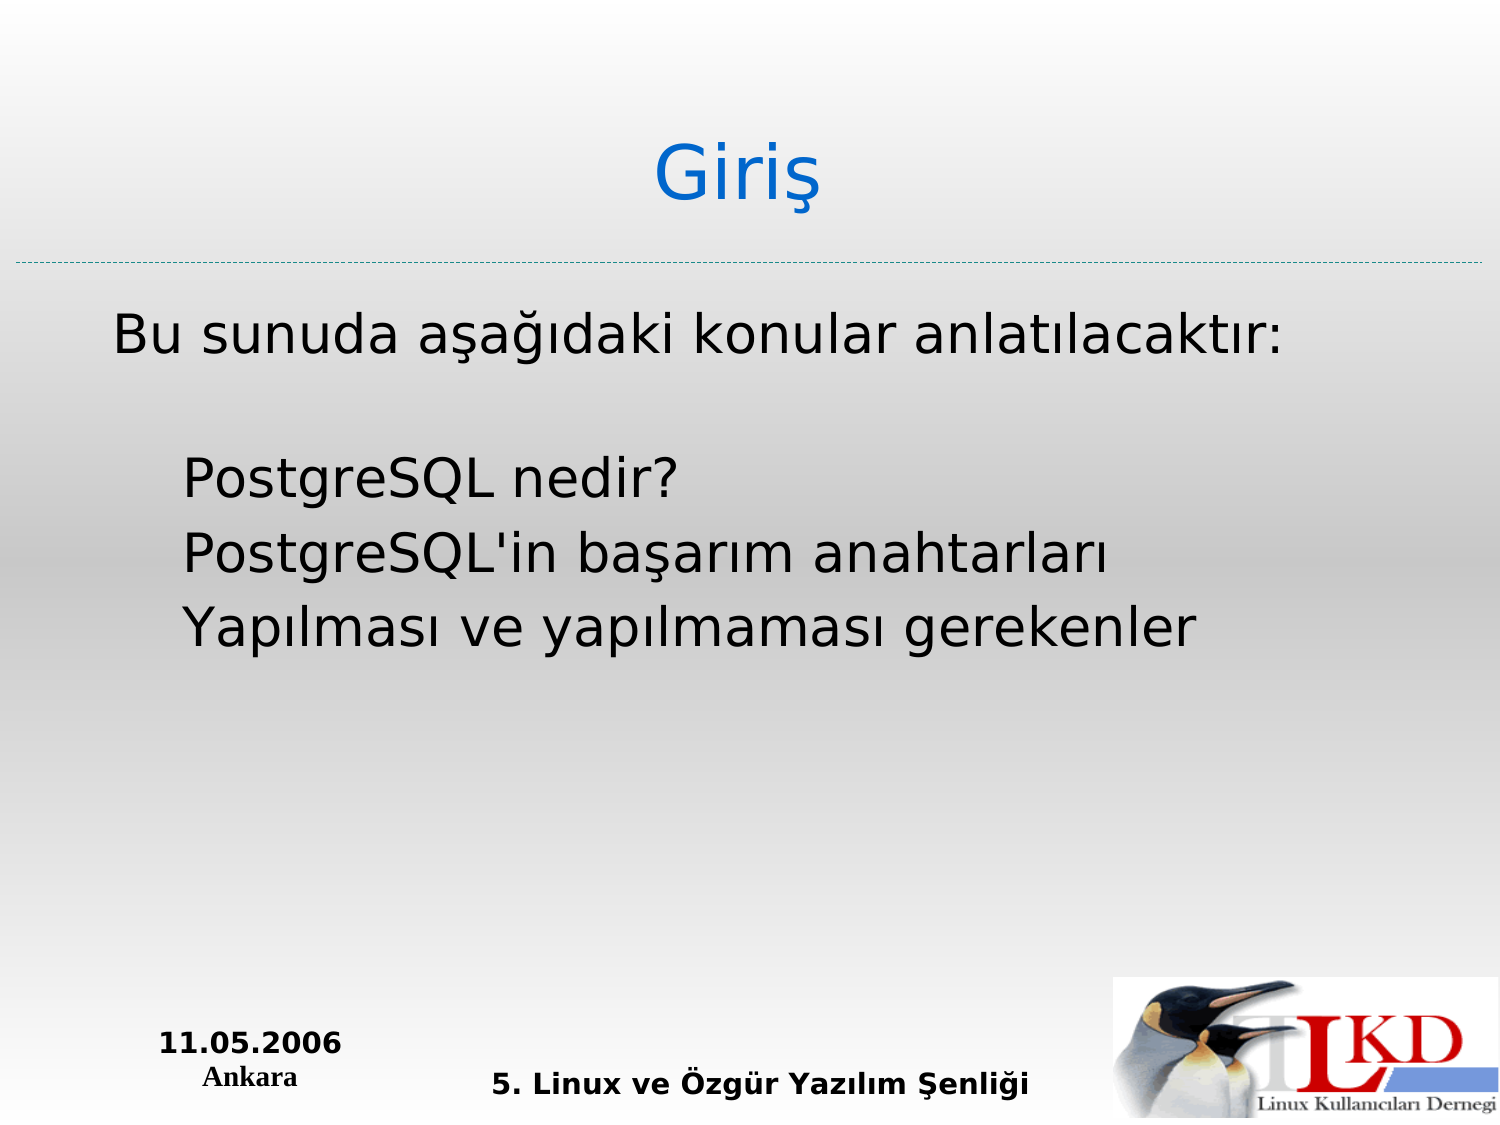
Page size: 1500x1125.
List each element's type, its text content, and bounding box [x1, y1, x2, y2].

list Bu sunuda aşağıdaki konular anlatılacaktır: PostgreSQL nedir? PostgreSQL'in başarım anahtarları Yapılması ve yapılmaması gerekenler [0, 299, 1500, 748]
text_box [202, 415, 1491, 1023]
title Giriş [0, 0, 1500, 225]
picture [1113, 977, 1499, 1118]
